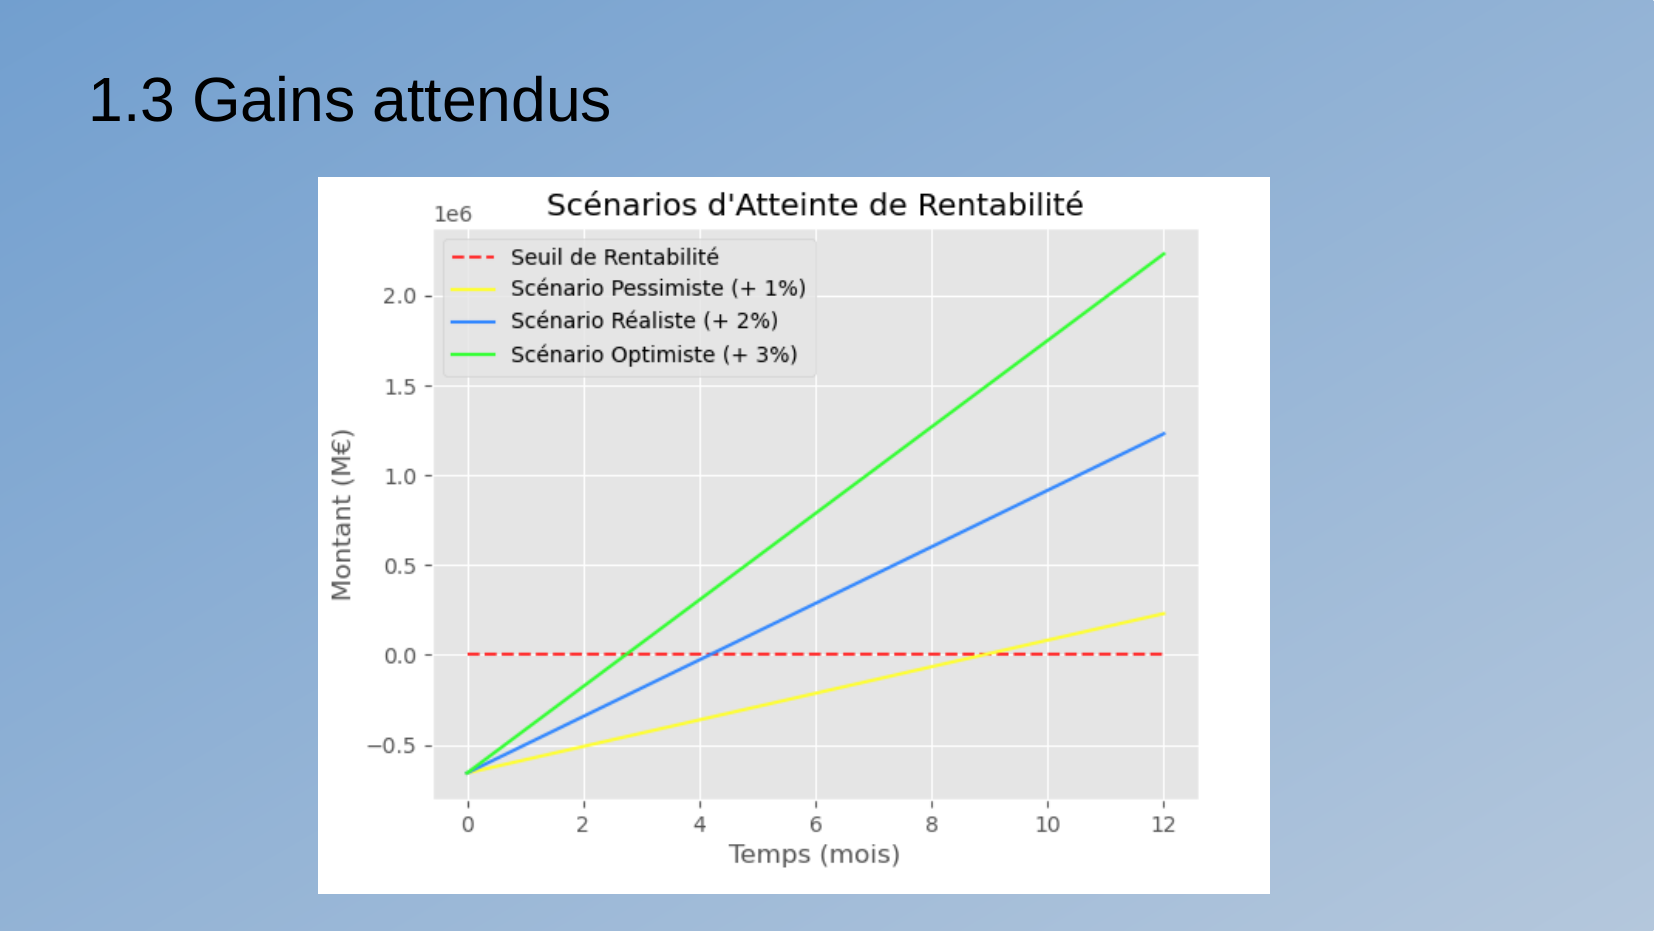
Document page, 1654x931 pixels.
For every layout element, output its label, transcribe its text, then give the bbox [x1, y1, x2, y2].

title 1.3 Gains attendus [88, 21, 1577, 178]
picture [318, 177, 1270, 894]
